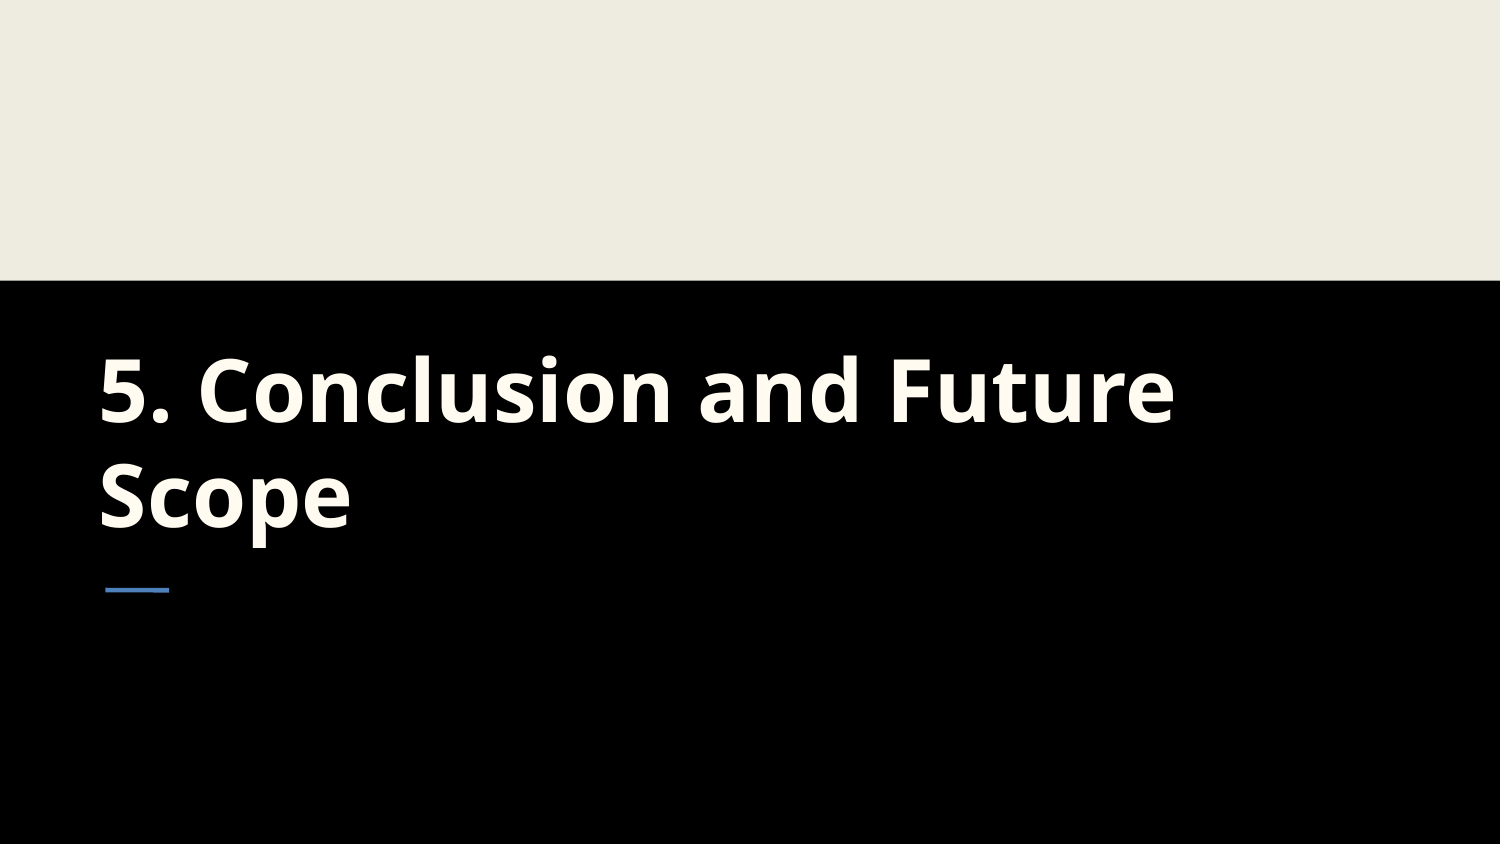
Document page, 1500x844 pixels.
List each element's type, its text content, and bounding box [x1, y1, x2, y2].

text_box 5. Conclusion and Future Scope [84, 310, 1416, 561]
